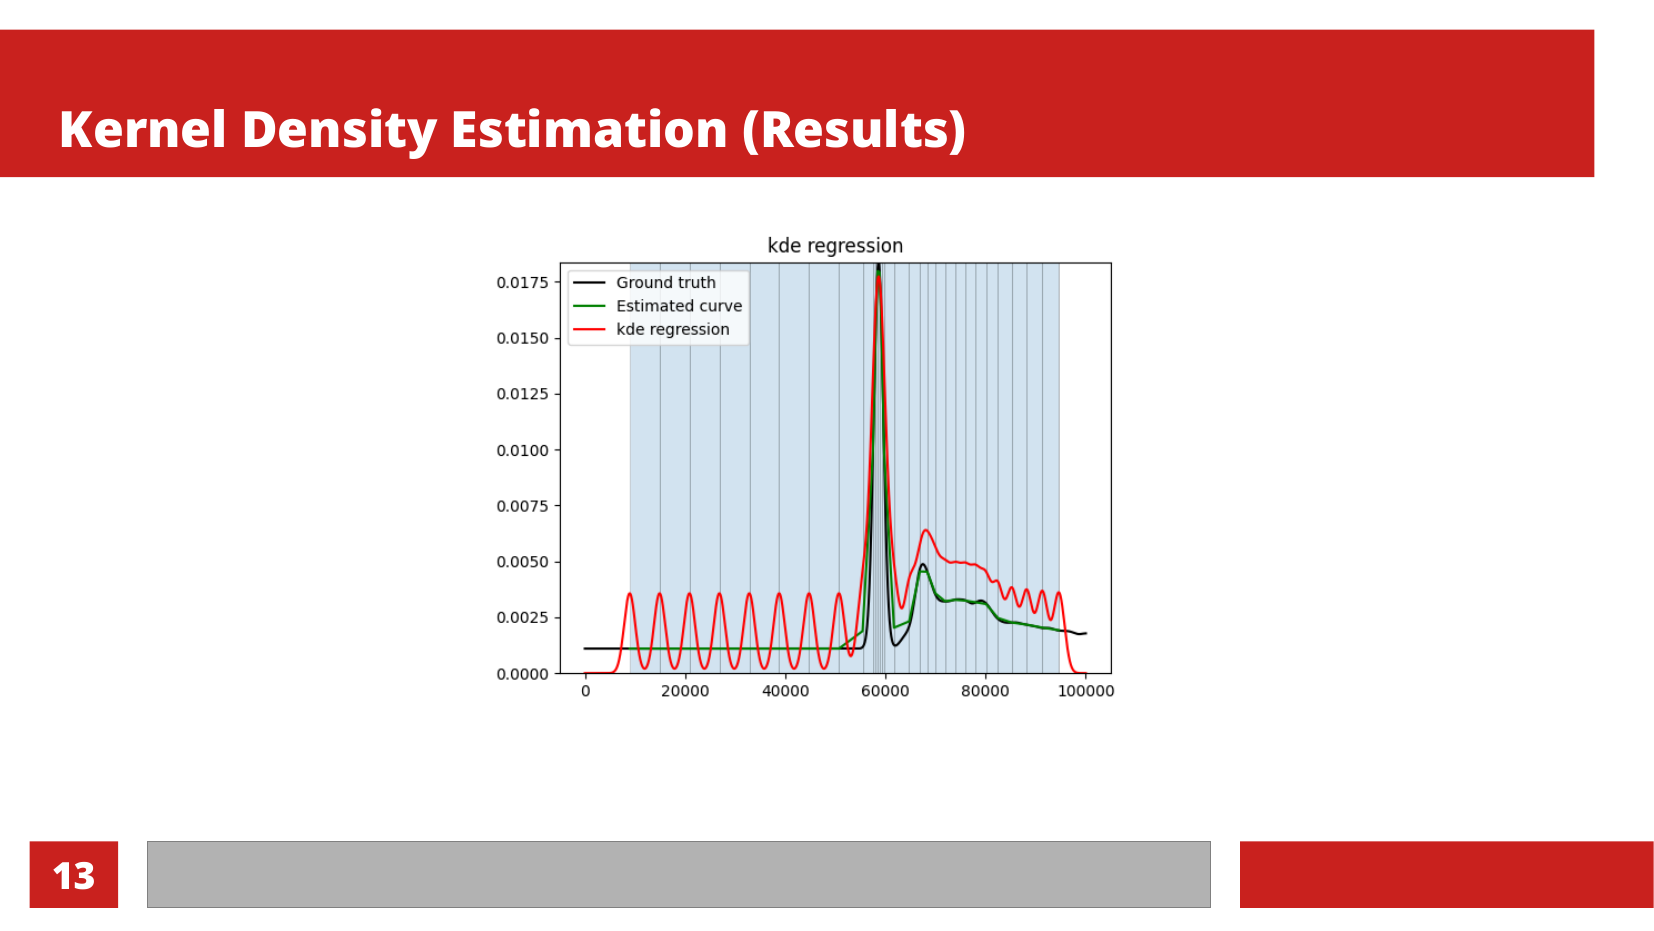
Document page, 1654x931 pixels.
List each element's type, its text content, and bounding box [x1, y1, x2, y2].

picture [471, 198, 1182, 732]
title Kernel Density Estimation (Results) [59, 44, 1595, 163]
